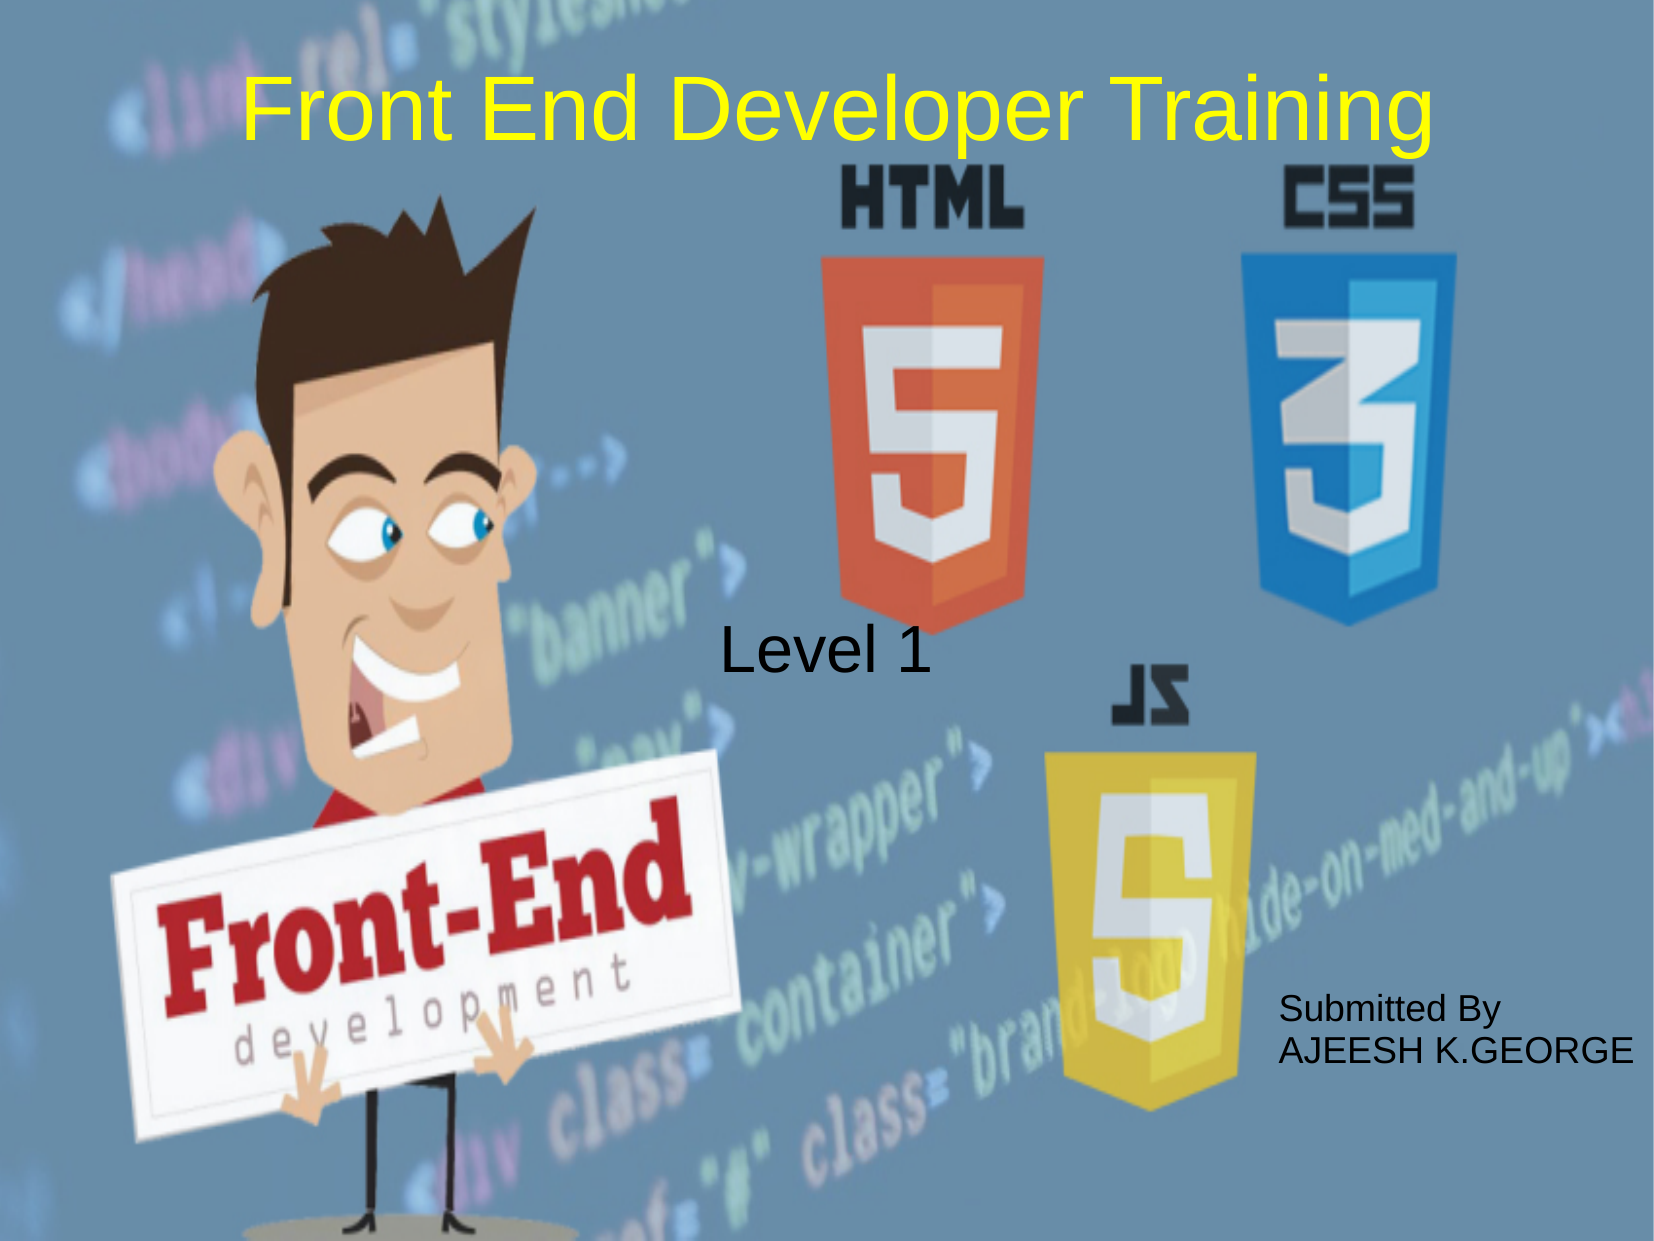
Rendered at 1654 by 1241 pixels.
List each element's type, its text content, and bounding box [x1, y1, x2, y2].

picture [0, 0, 1654, 1241]
text_box Submitted By AJEESH K.GEORGE [1263, 980, 1650, 1079]
subtitle Level 1 [82, 290, 1571, 1010]
title Front End Developer Training [94, 5, 1583, 213]
